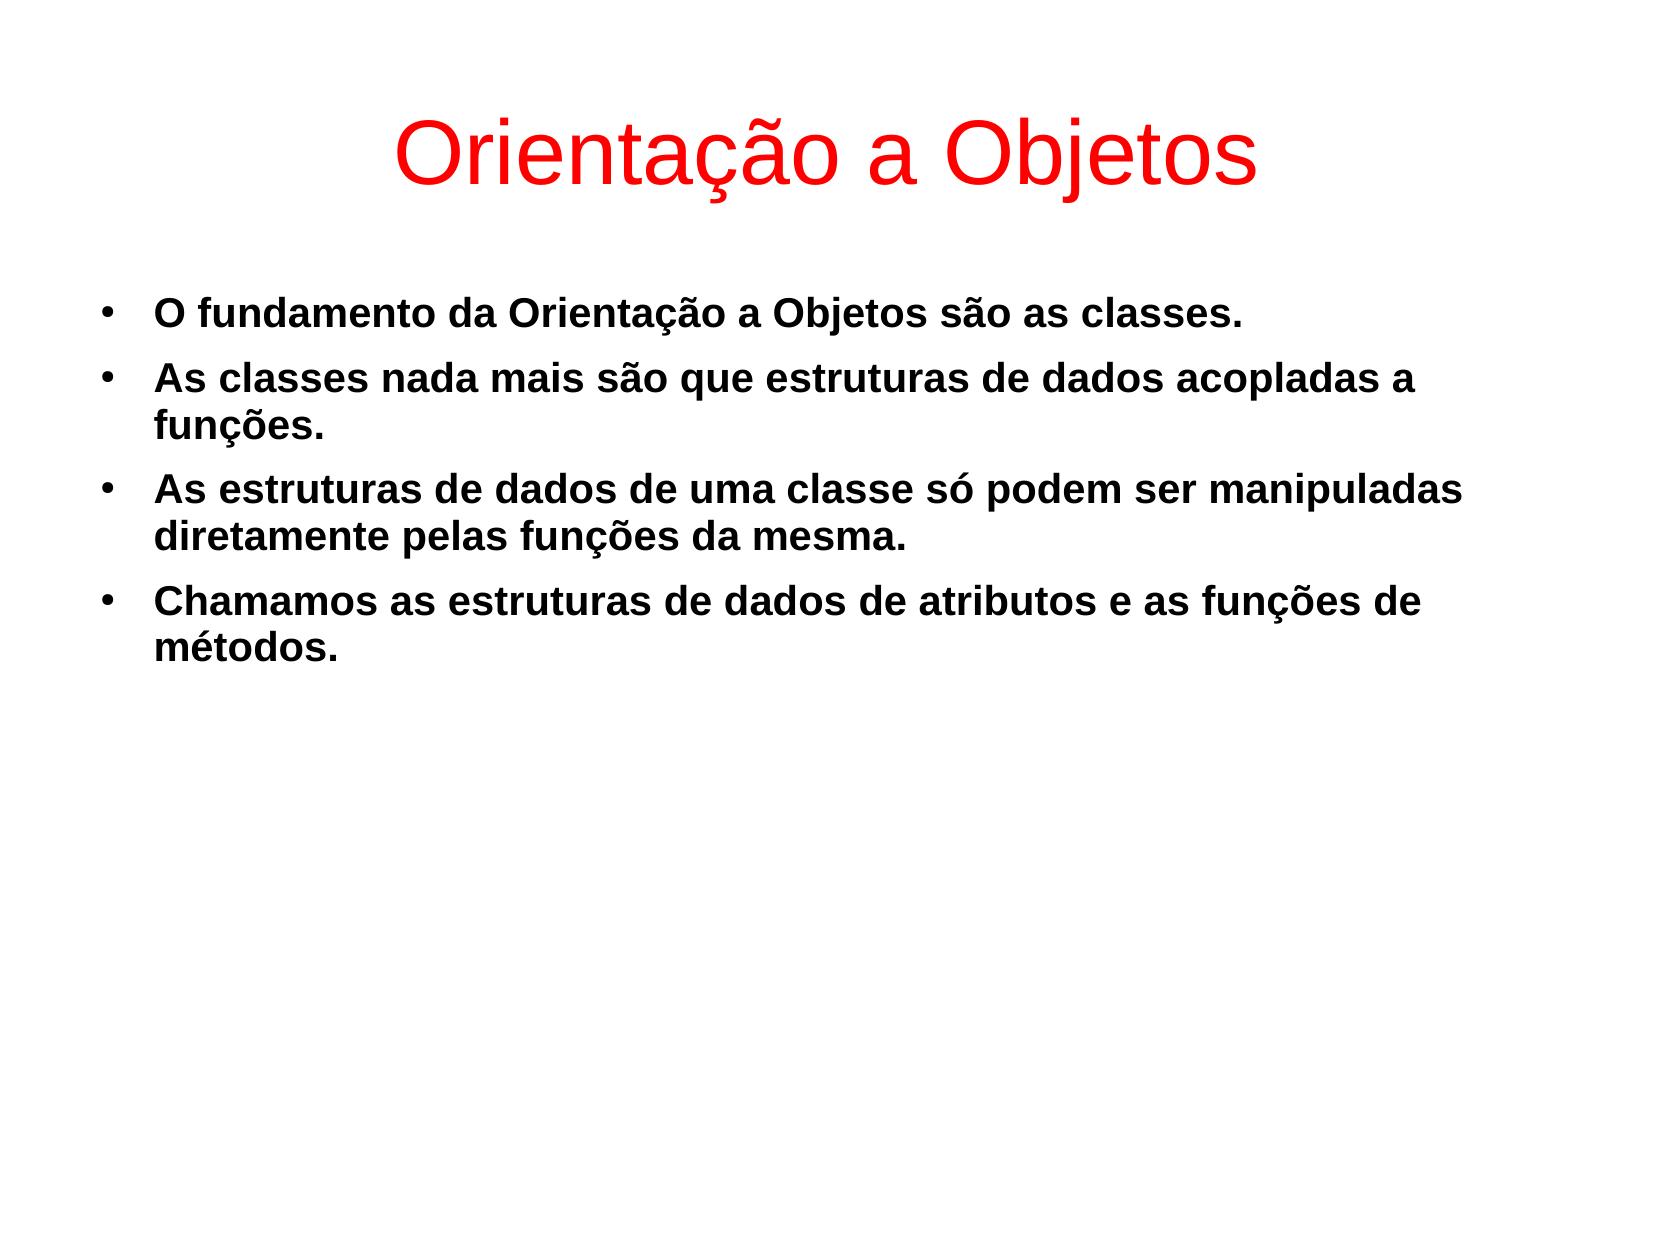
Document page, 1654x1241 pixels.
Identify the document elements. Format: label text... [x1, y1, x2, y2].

title Orientação a Objetos [82, 49, 1571, 257]
list O fundamento da Orientação a Objetos são as classes. As classes nada mais são que estruturas de dados acopladas a funções. As estruturas de dados de uma classe só podem ser manipuladas diretamente pelas funções da mesma. Chamamos as estruturas de dados de atributos e as funções de métodos. [82, 290, 1571, 1010]
